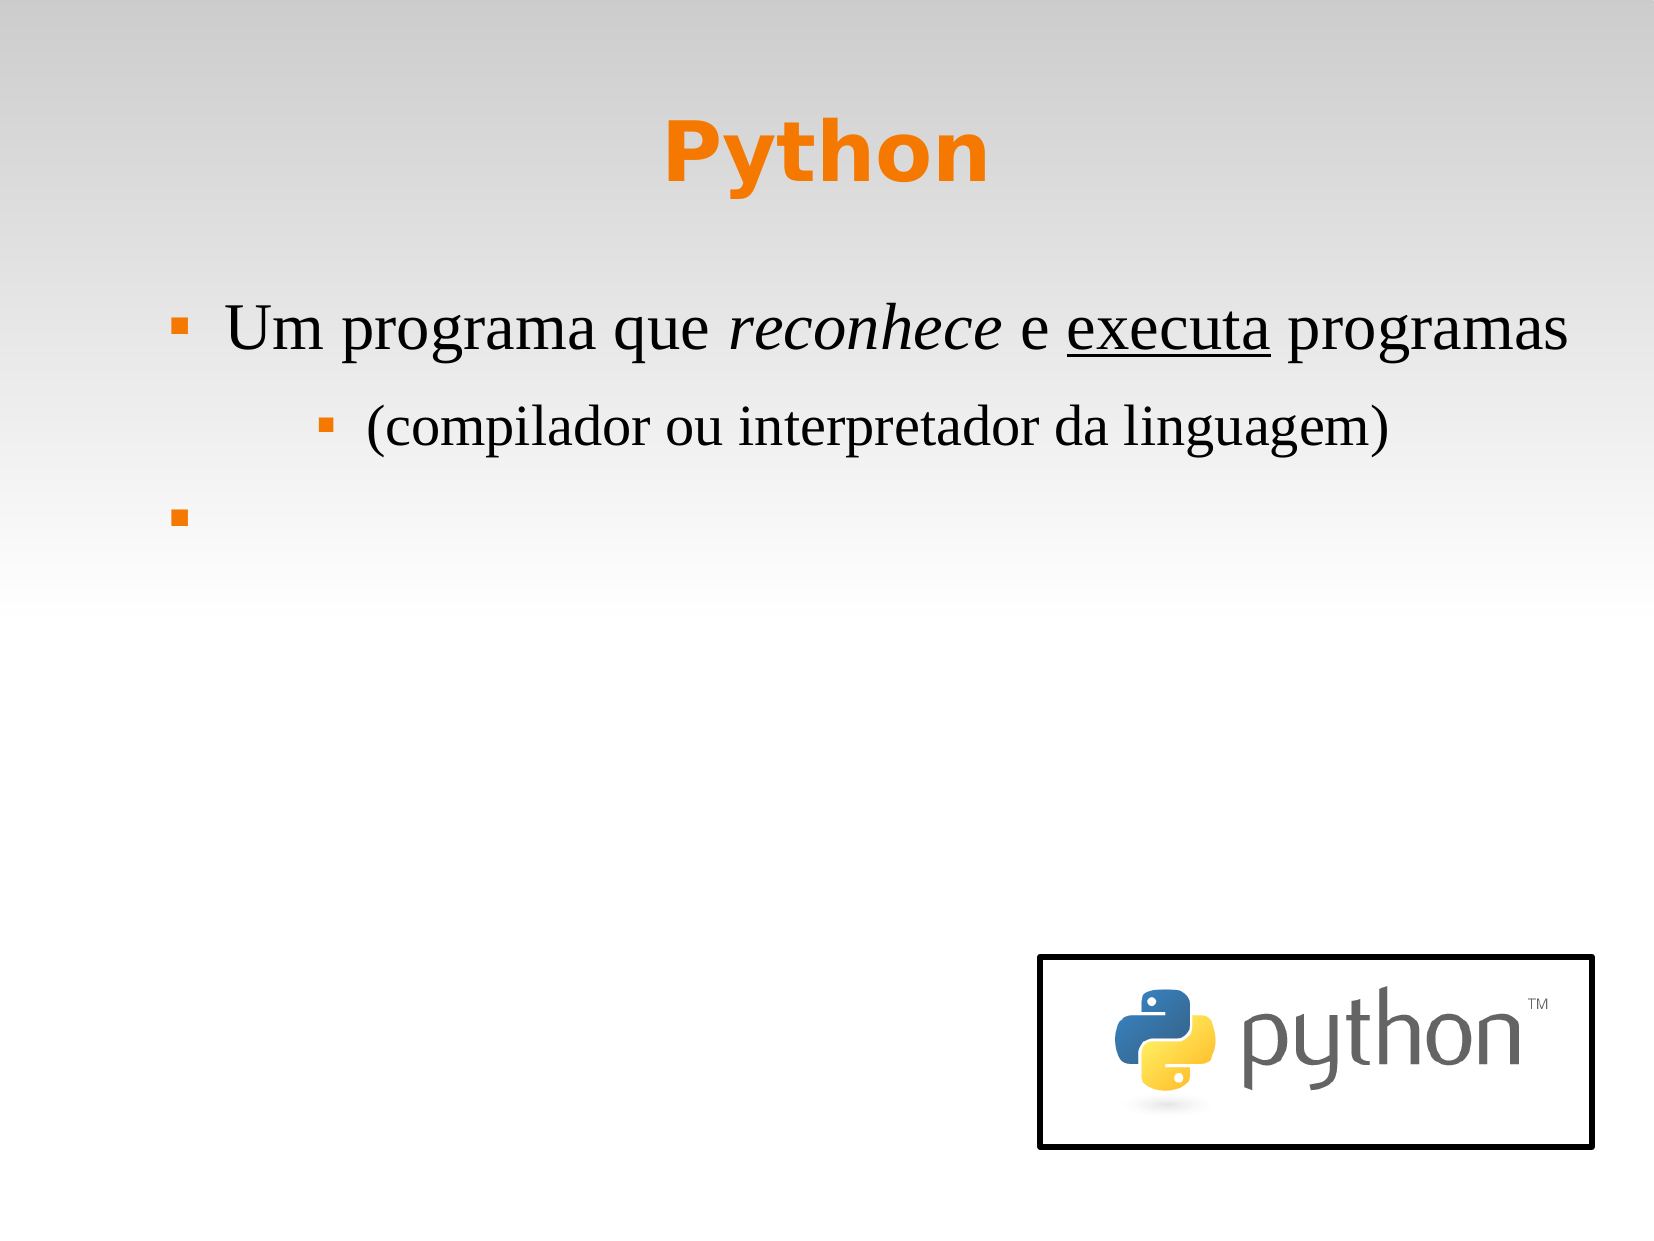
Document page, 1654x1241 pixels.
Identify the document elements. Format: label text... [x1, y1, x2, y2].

picture [1043, 959, 1589, 1144]
title Python [82, 49, 1571, 257]
list Um programa que reconhece e executa programas (compilador ou interpretador da linguagem) [82, 290, 1571, 1109]
